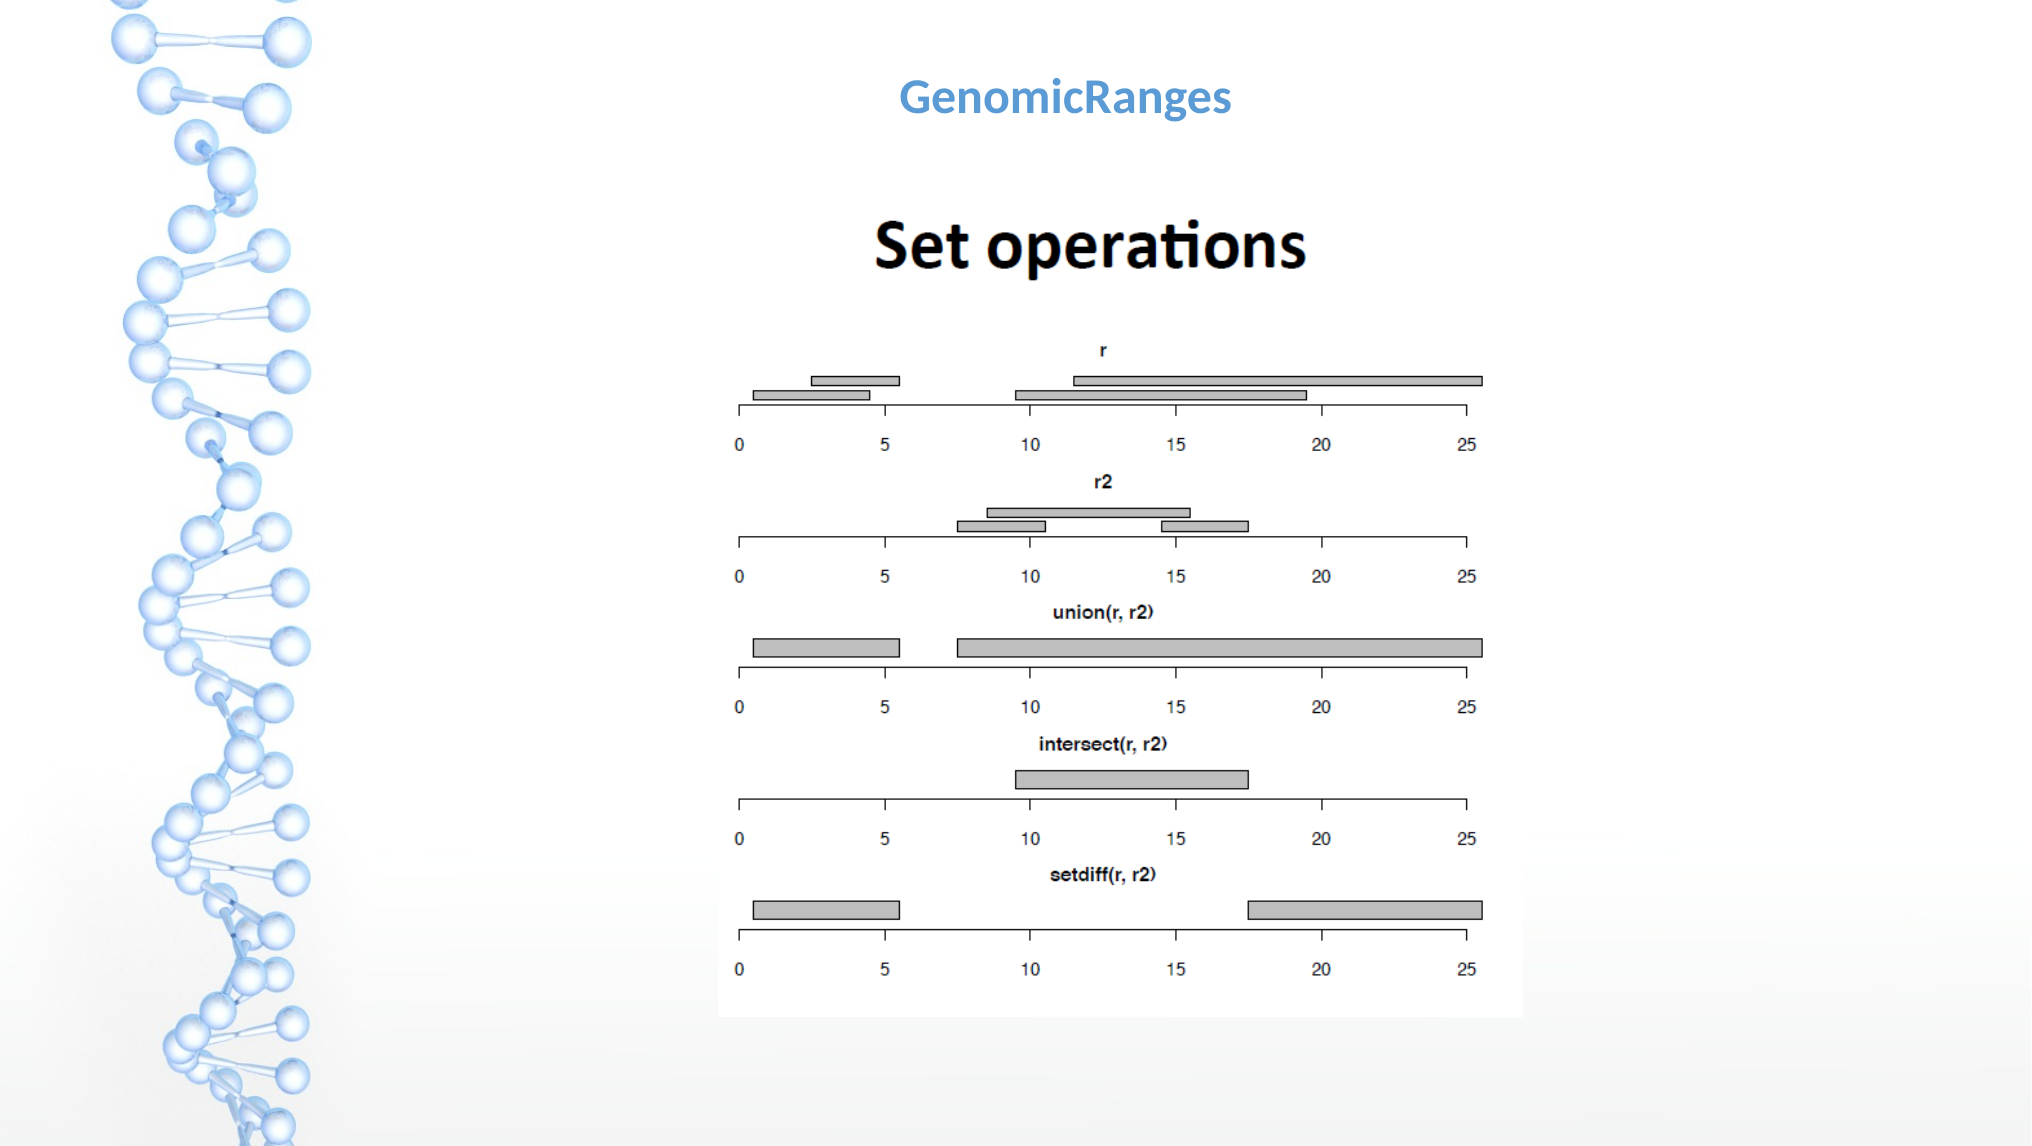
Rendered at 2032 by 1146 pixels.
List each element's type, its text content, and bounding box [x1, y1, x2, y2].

text_box GenomicRanges [884, 55, 1261, 132]
picture [718, 199, 1523, 1017]
